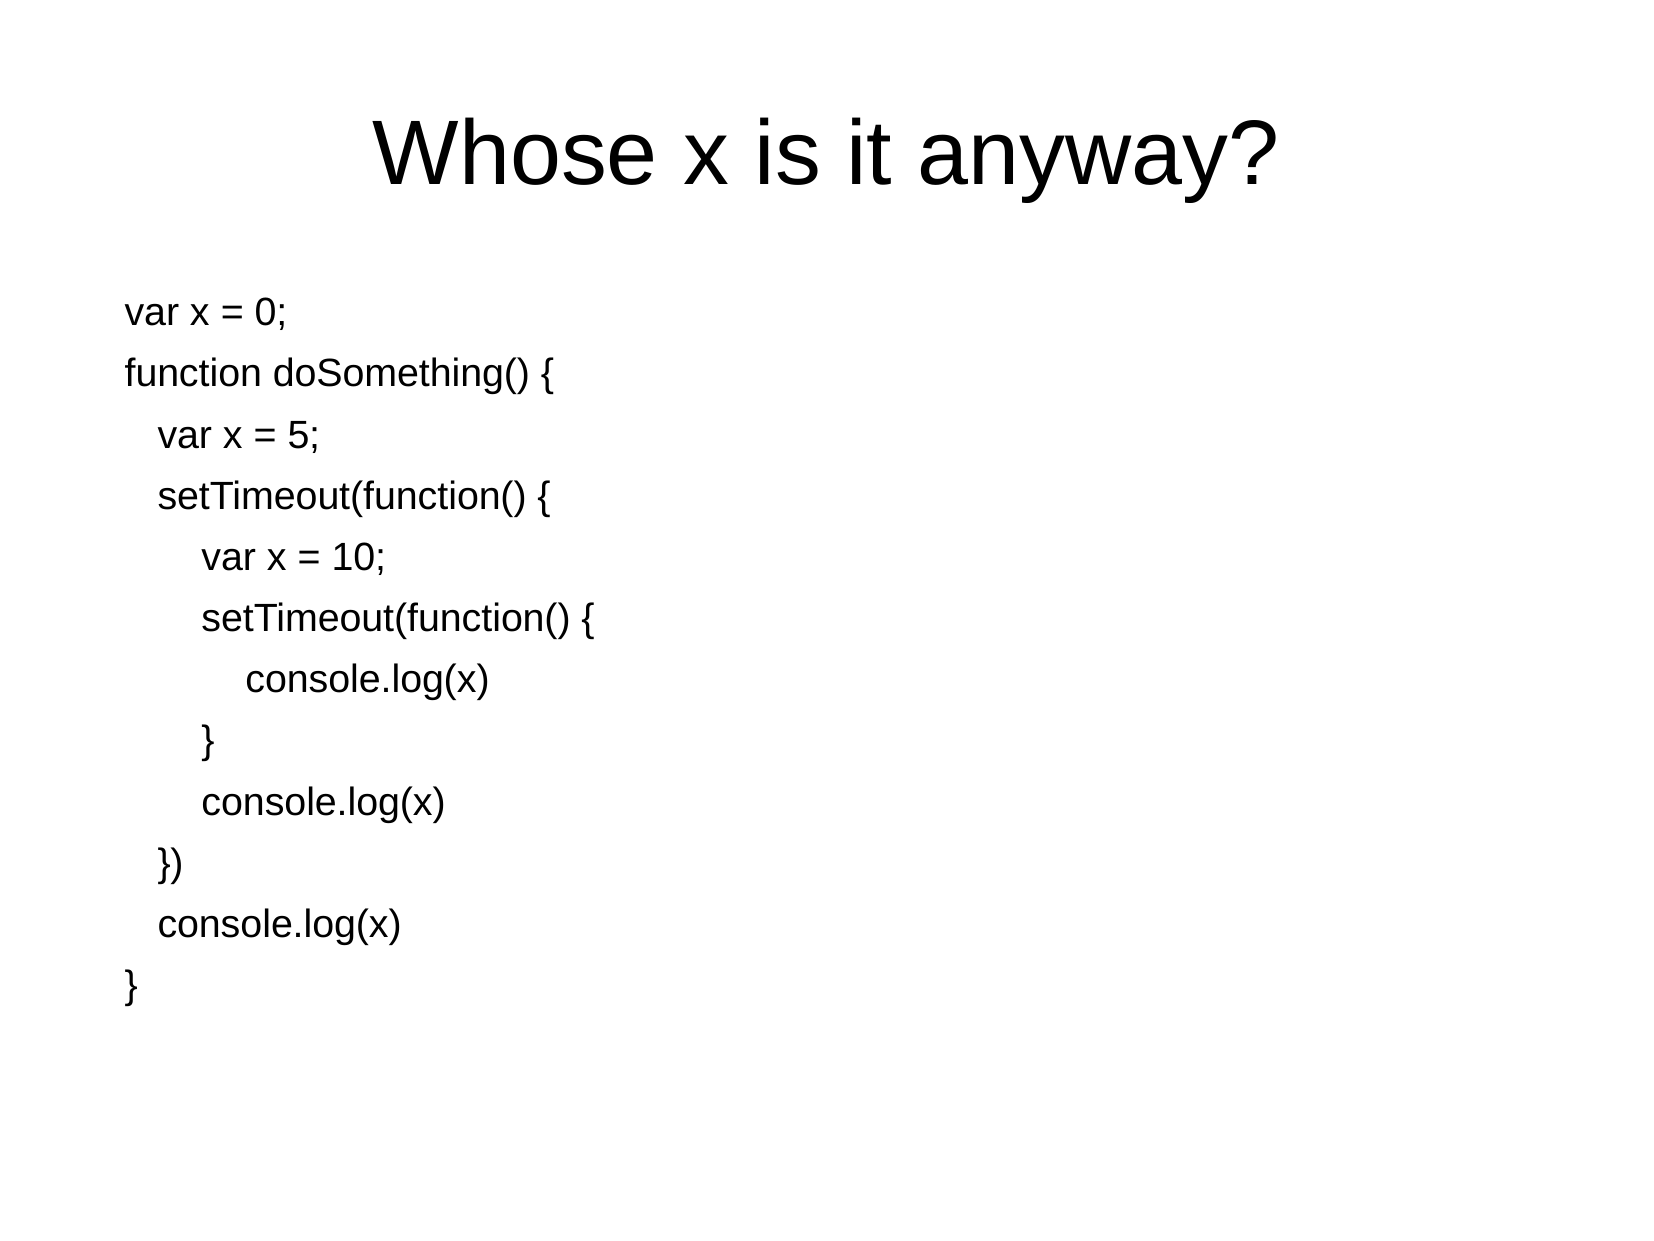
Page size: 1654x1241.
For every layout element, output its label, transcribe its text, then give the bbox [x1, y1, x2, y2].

list var x = 0; function doSomething() { var x = 5; setTimeout(function() { var x = 10; setTimeout(function() { console.log(x) } console.log(x) }) console.log(x) } [82, 290, 1538, 1010]
title Whose x is it anyway? [82, 49, 1571, 257]
